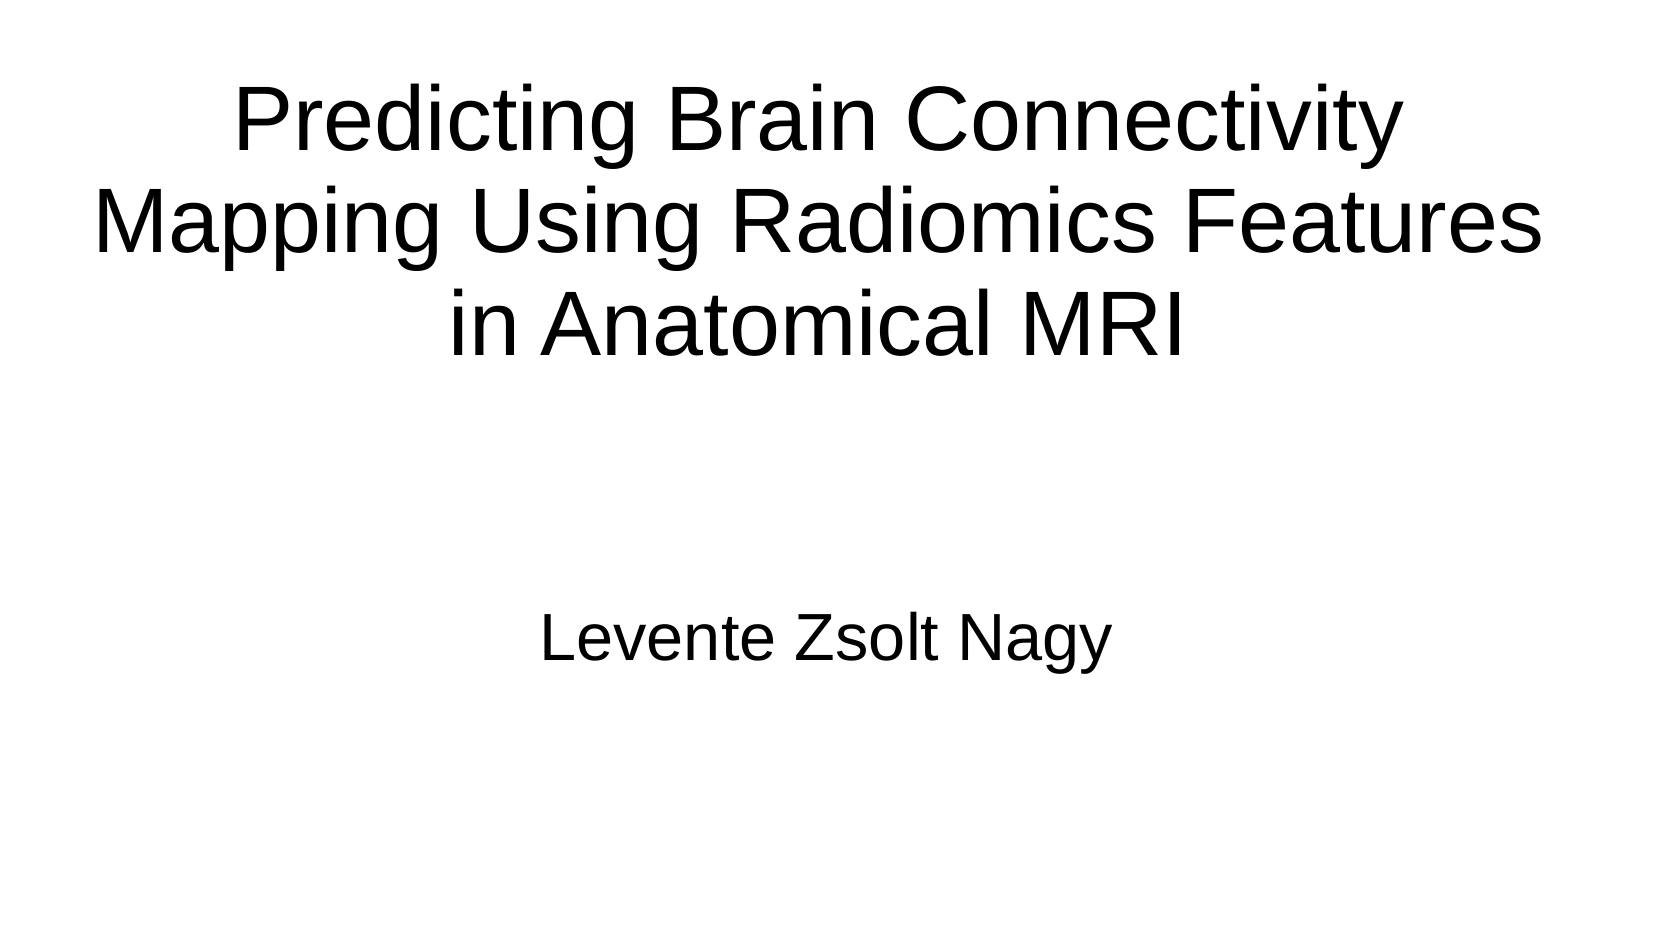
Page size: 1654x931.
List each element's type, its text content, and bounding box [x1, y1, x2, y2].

subtitle Levente Zsolt Nagy [82, 412, 1571, 863]
title Predicting Brain Connectivity Mapping Using Radiomics Features in Anatomical MRI [75, 67, 1564, 376]
